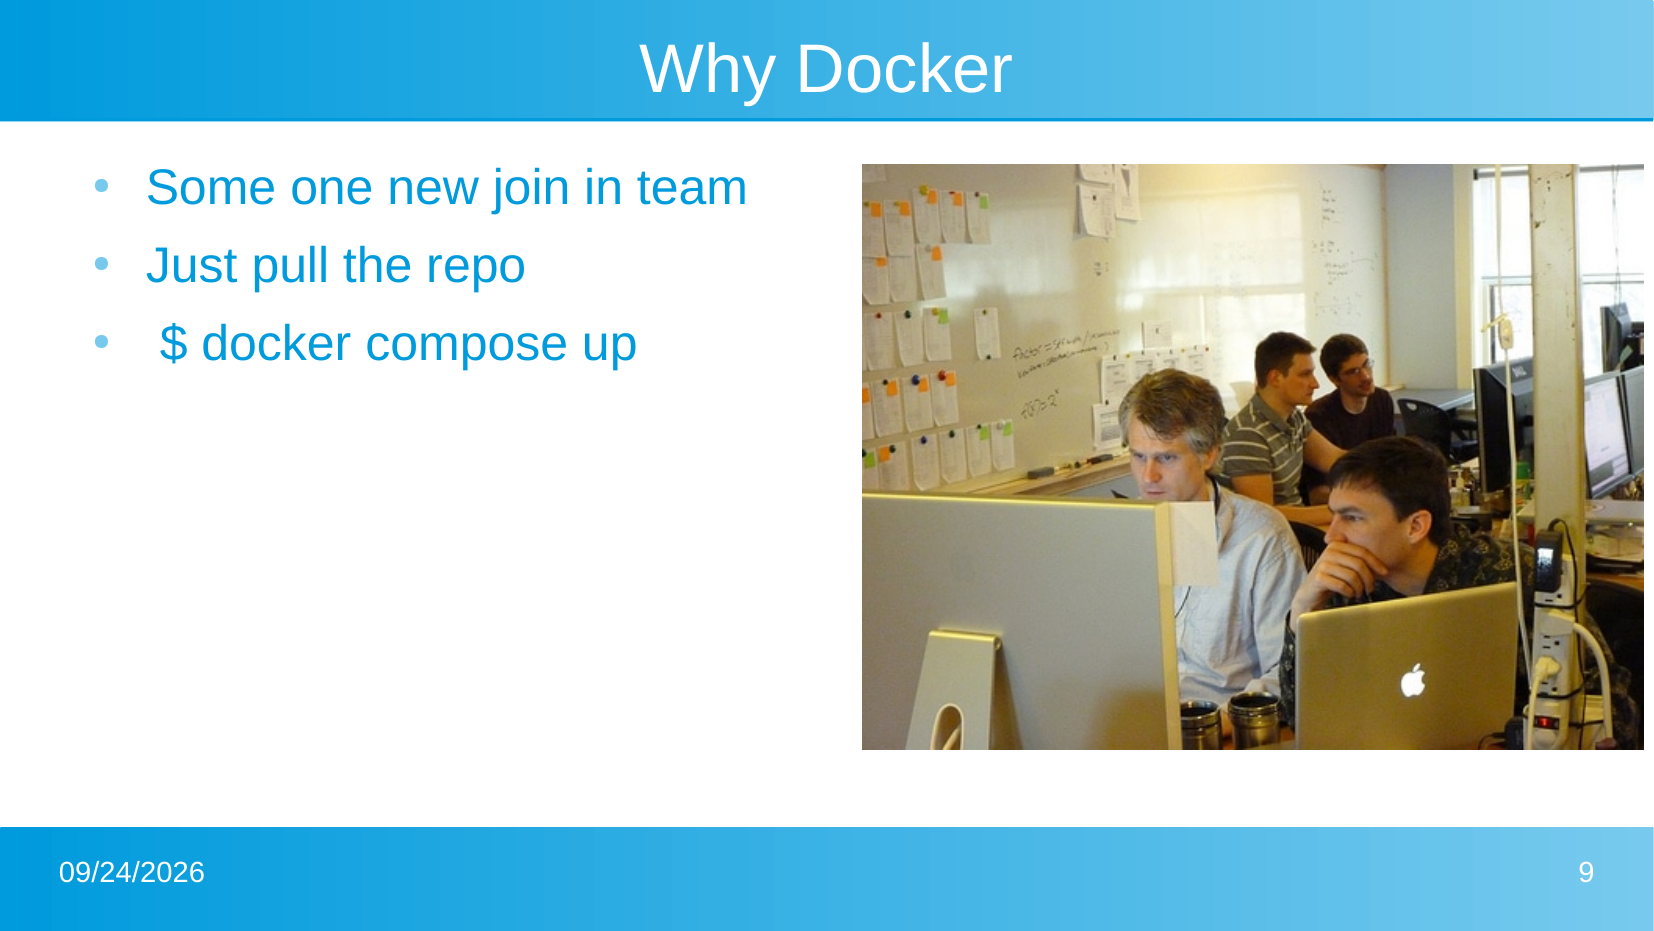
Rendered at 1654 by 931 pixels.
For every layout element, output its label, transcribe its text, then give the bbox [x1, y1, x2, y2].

picture [862, 164, 1644, 751]
title Why Docker [59, 29, 1595, 108]
list Some one new join in team Just pull the repo $ docker compose up [75, 159, 1611, 751]
